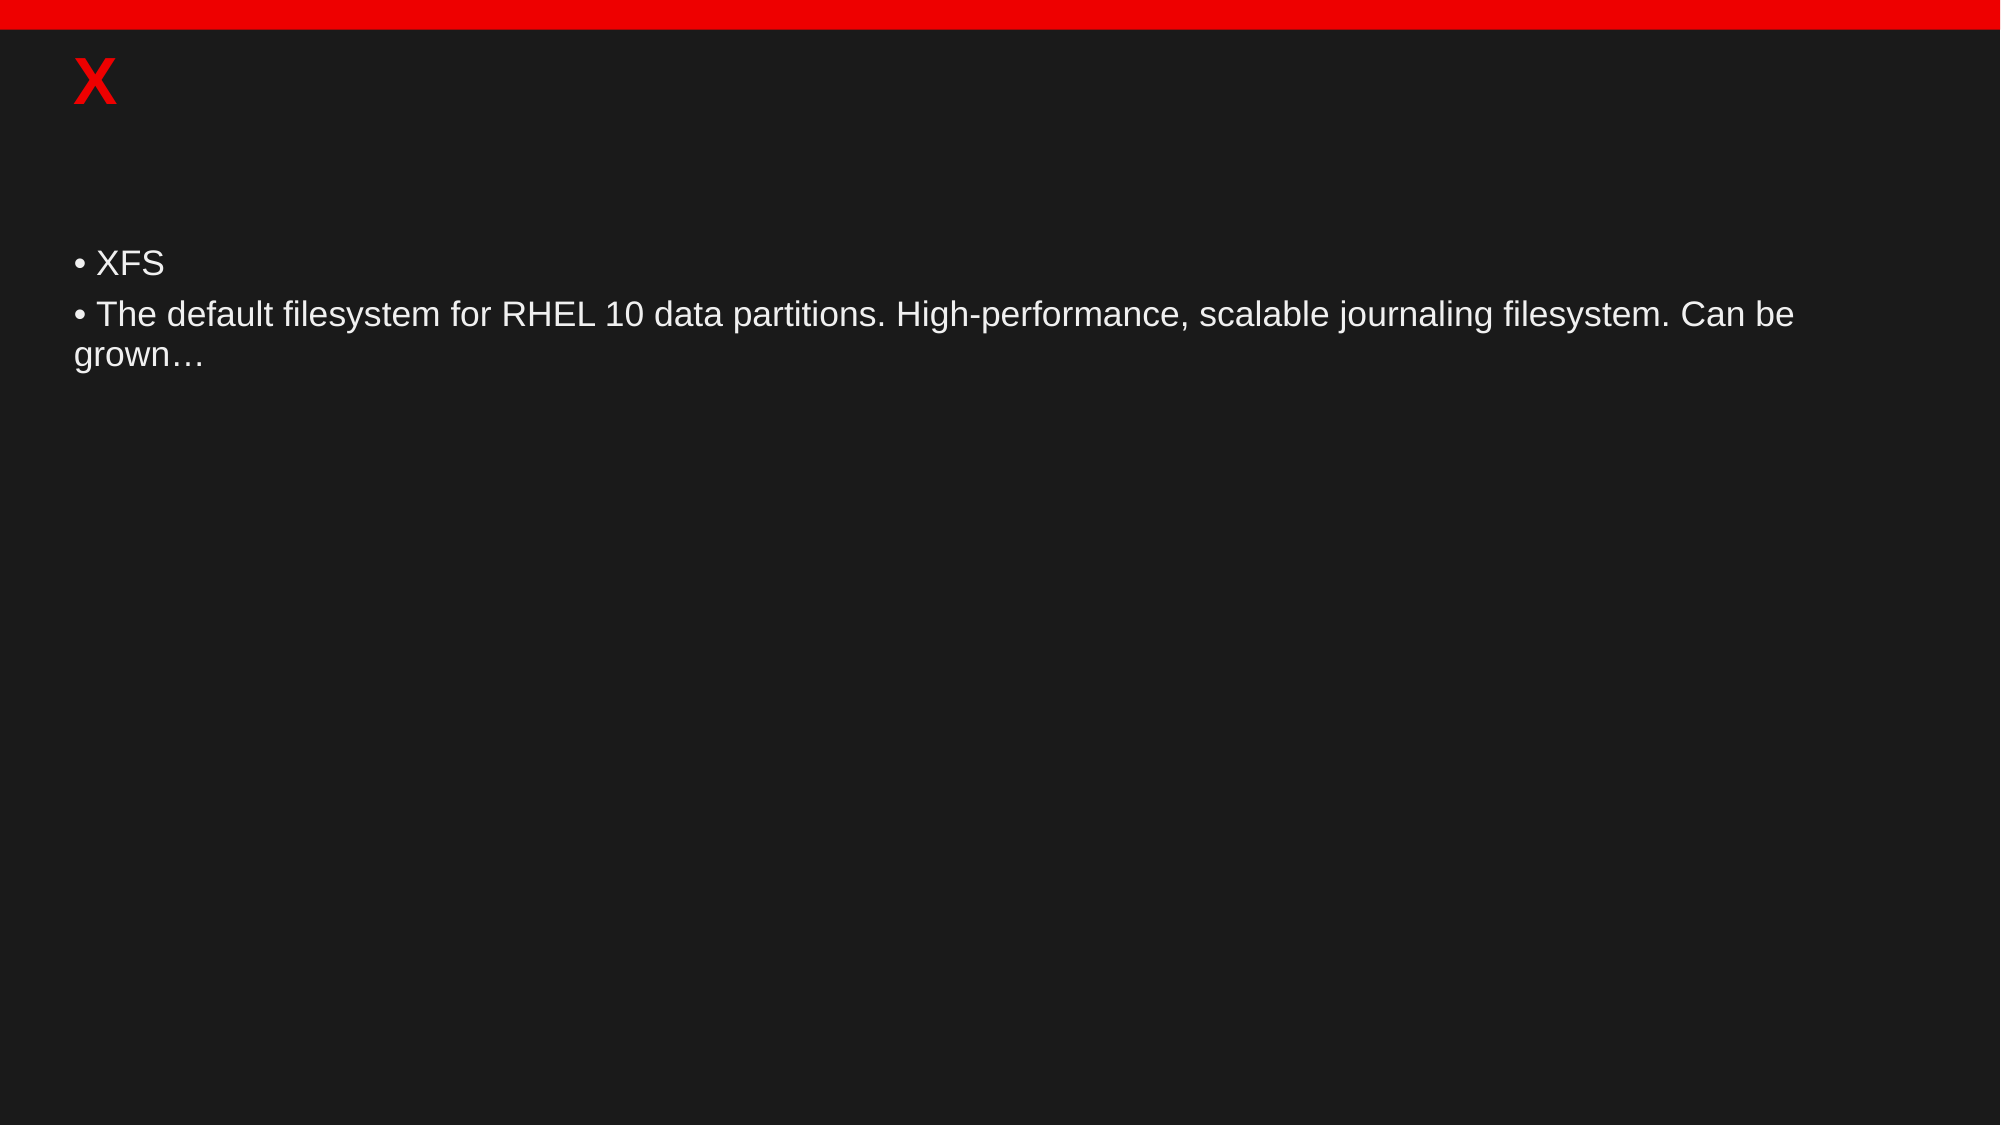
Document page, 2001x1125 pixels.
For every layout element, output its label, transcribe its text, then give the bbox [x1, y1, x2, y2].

text_box X [59, 36, 1942, 208]
text_box • XFS • The default filesystem for RHEL 10 data partitions. High-performance, scalable journaling filesystem. Can be grown… [59, 236, 1942, 1037]
text_box [0, 0, 2001, 30]
